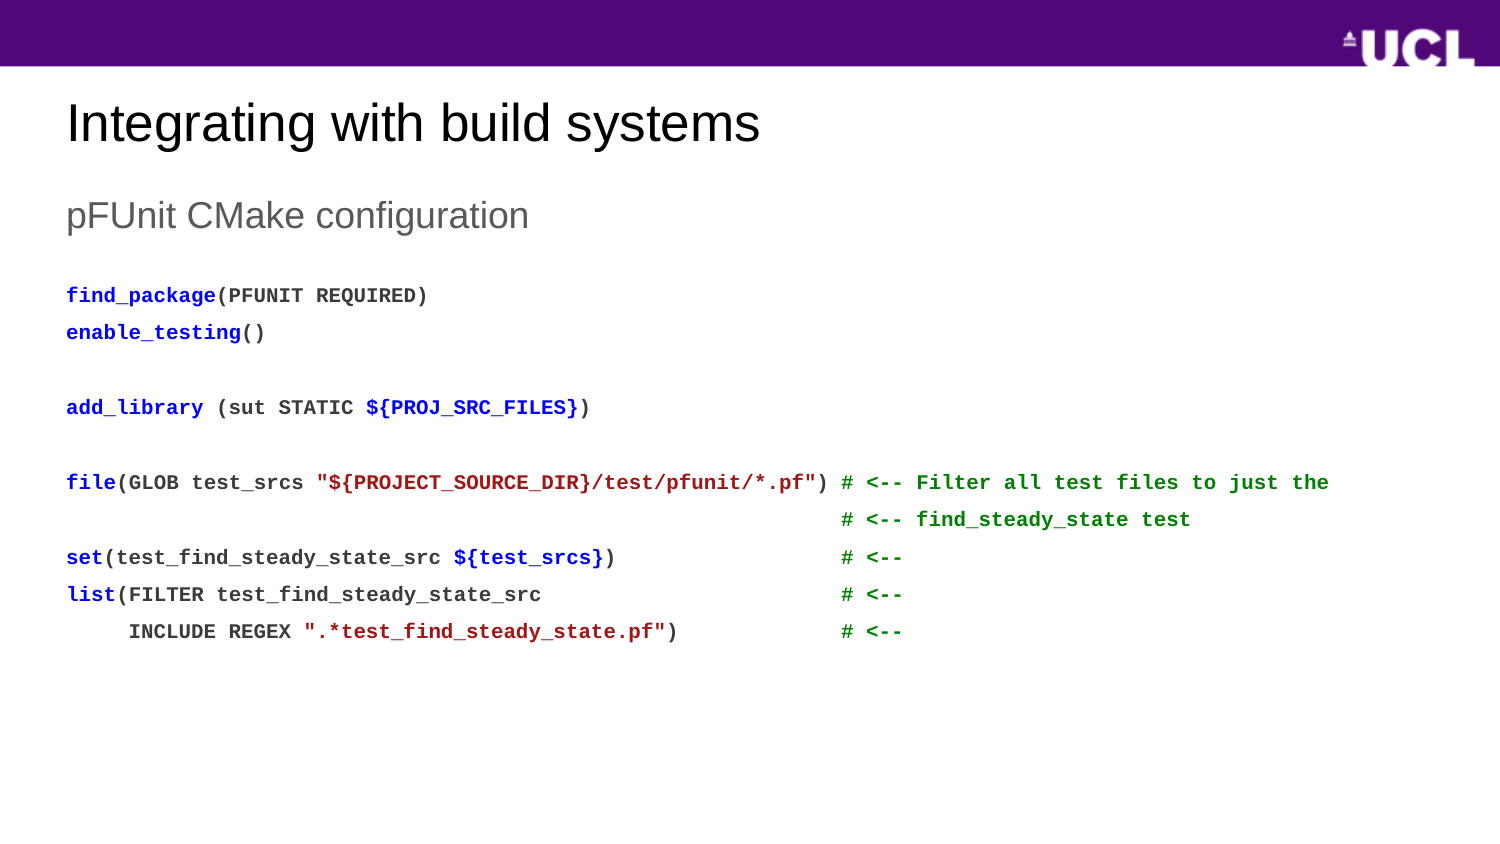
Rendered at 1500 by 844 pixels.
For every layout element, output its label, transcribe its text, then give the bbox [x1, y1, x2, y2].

text_box find_package(PFUNIT REQUIRED) enable_testing() add_library (sut STATIC ${PROJ_SRC_FILES}) file(GLOB test_srcs "${PROJECT_SOURCE_DIR}/test/pfunit/*.pf") # <-- Filter all test files to just the # <-- find_steady_state test set(test_find_steady_state_src ${test_srcs}) # <-- list(FILTER test_find_steady_state_src # <-- INCLUDE REGEX ".*test_find_steady_state.pf") # <-- [51, 259, 1500, 841]
picture [0, 0, 1500, 844]
list pFUnit CMake configuration [51, 168, 1449, 256]
title Integrating with build systems [51, 72, 1449, 167]
